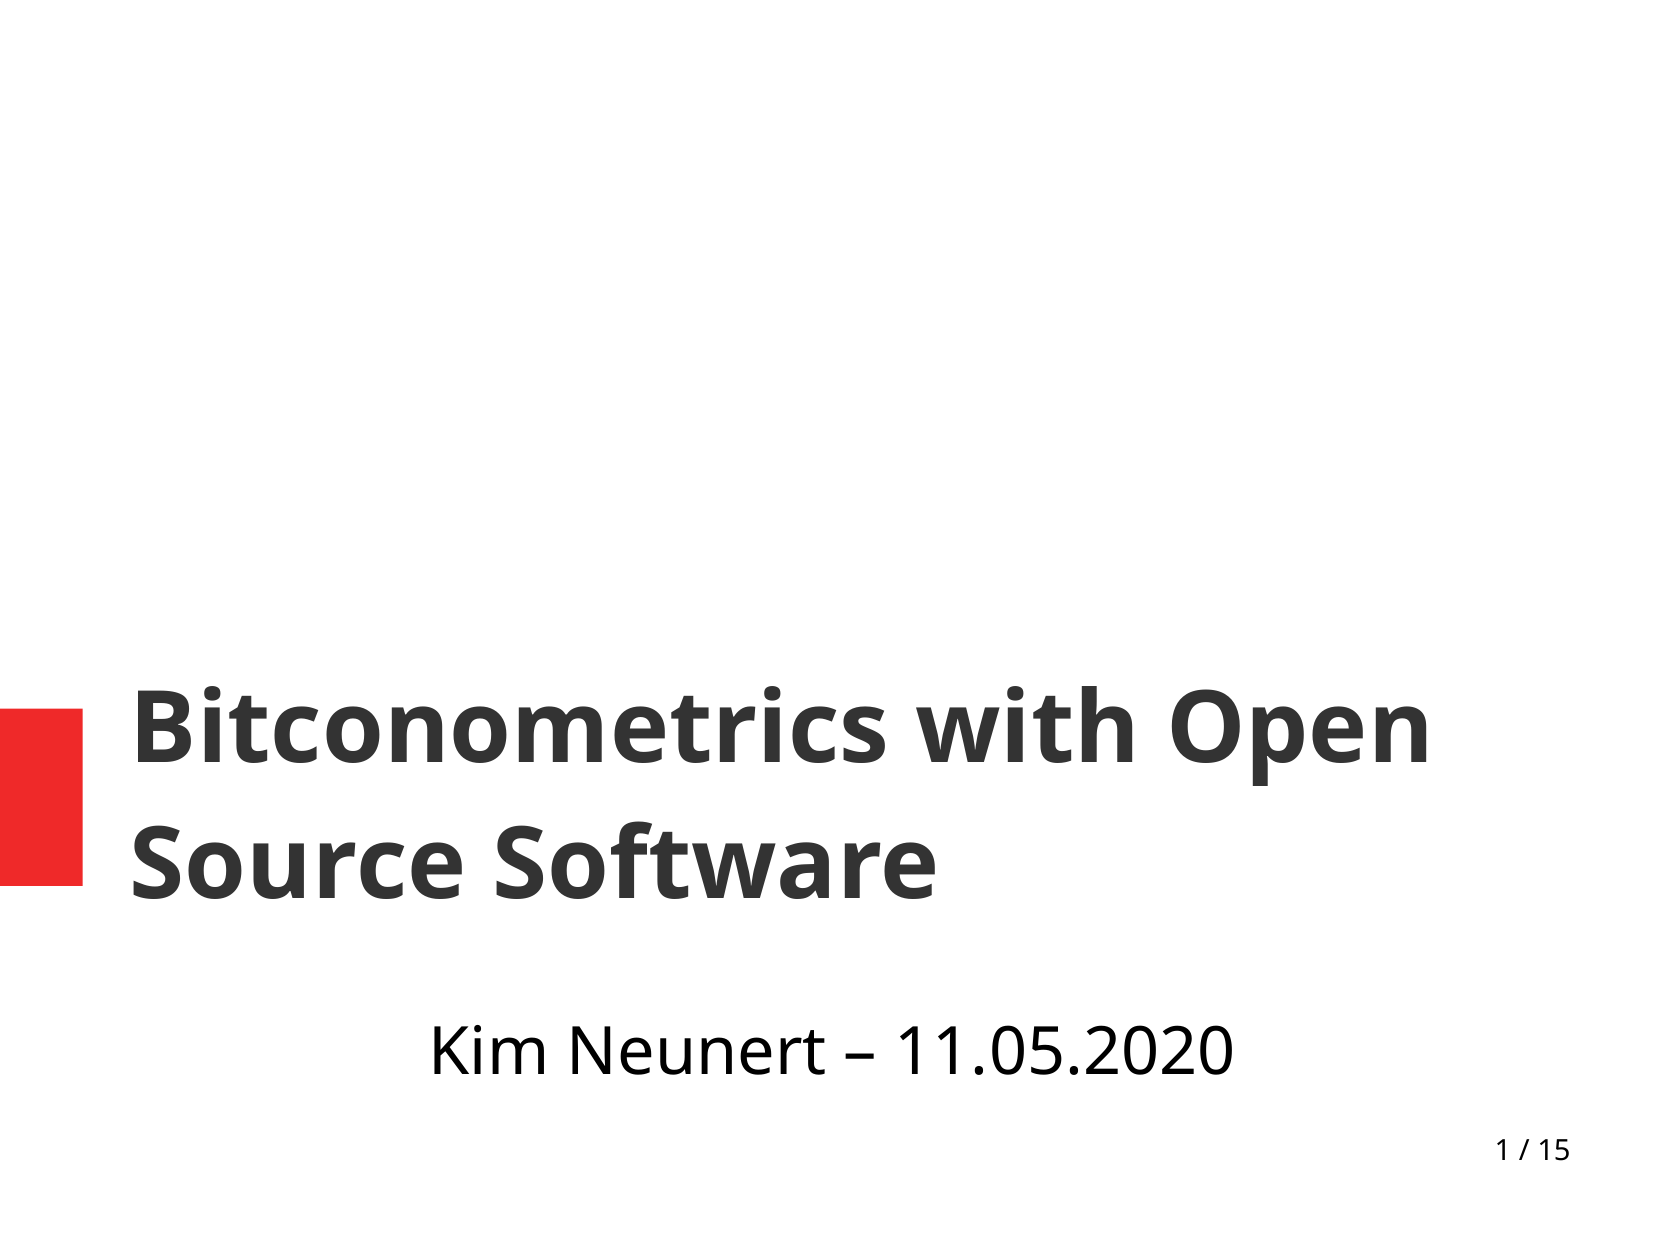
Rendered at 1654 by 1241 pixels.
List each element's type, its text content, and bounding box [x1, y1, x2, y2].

title Bitconometrics with Open Source Software [129, 655, 1536, 928]
subtitle Kim Neunert – 11.05.2020 [129, 968, 1536, 1130]
